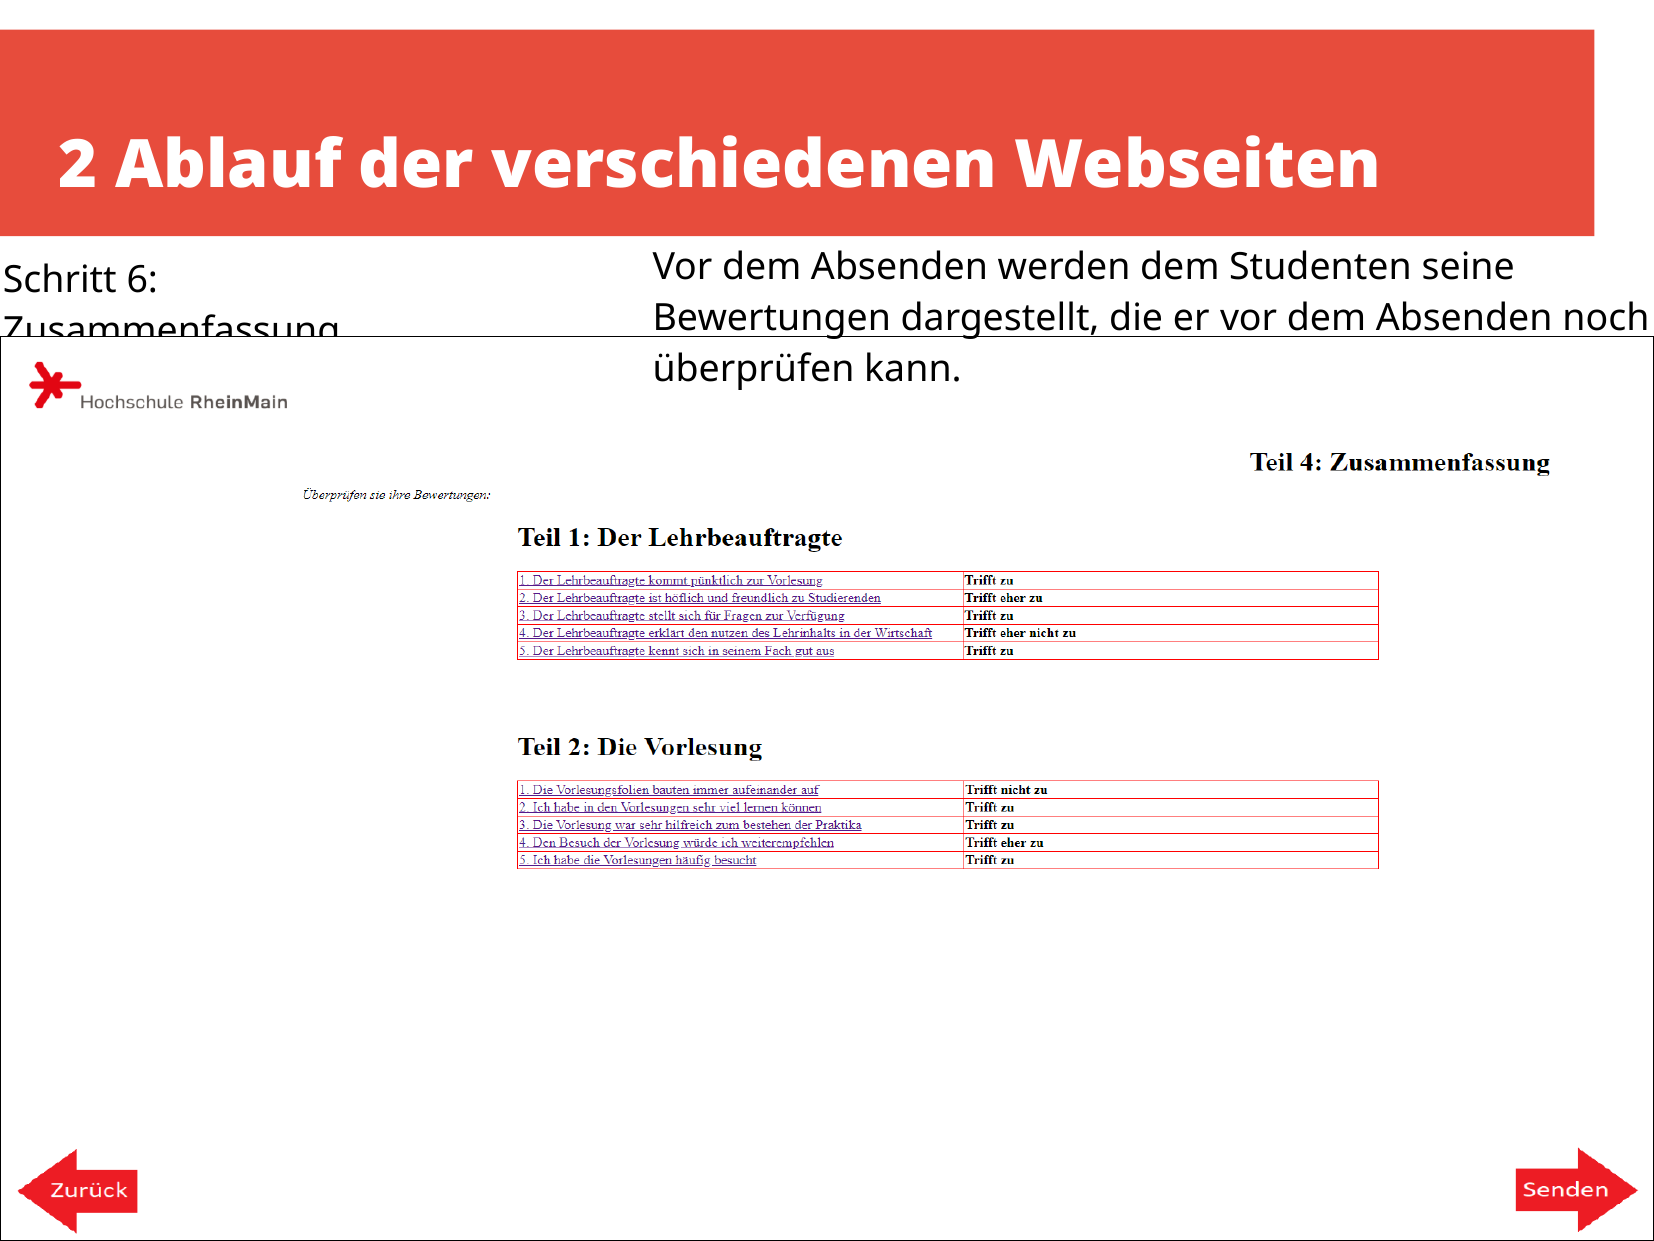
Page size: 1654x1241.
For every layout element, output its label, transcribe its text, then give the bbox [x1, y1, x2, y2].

picture [0, 336, 1654, 1241]
text_box Vor dem Absenden werden dem Studenten seine Bewertungen dargestellt, die er vor dem Absenden noch überprüfen kann. [637, 232, 1654, 910]
text_box Schritt 6: Zusammenfassung [0, 245, 508, 336]
title 2 Ablauf der verschiedenen Webseiten [59, 59, 1595, 207]
